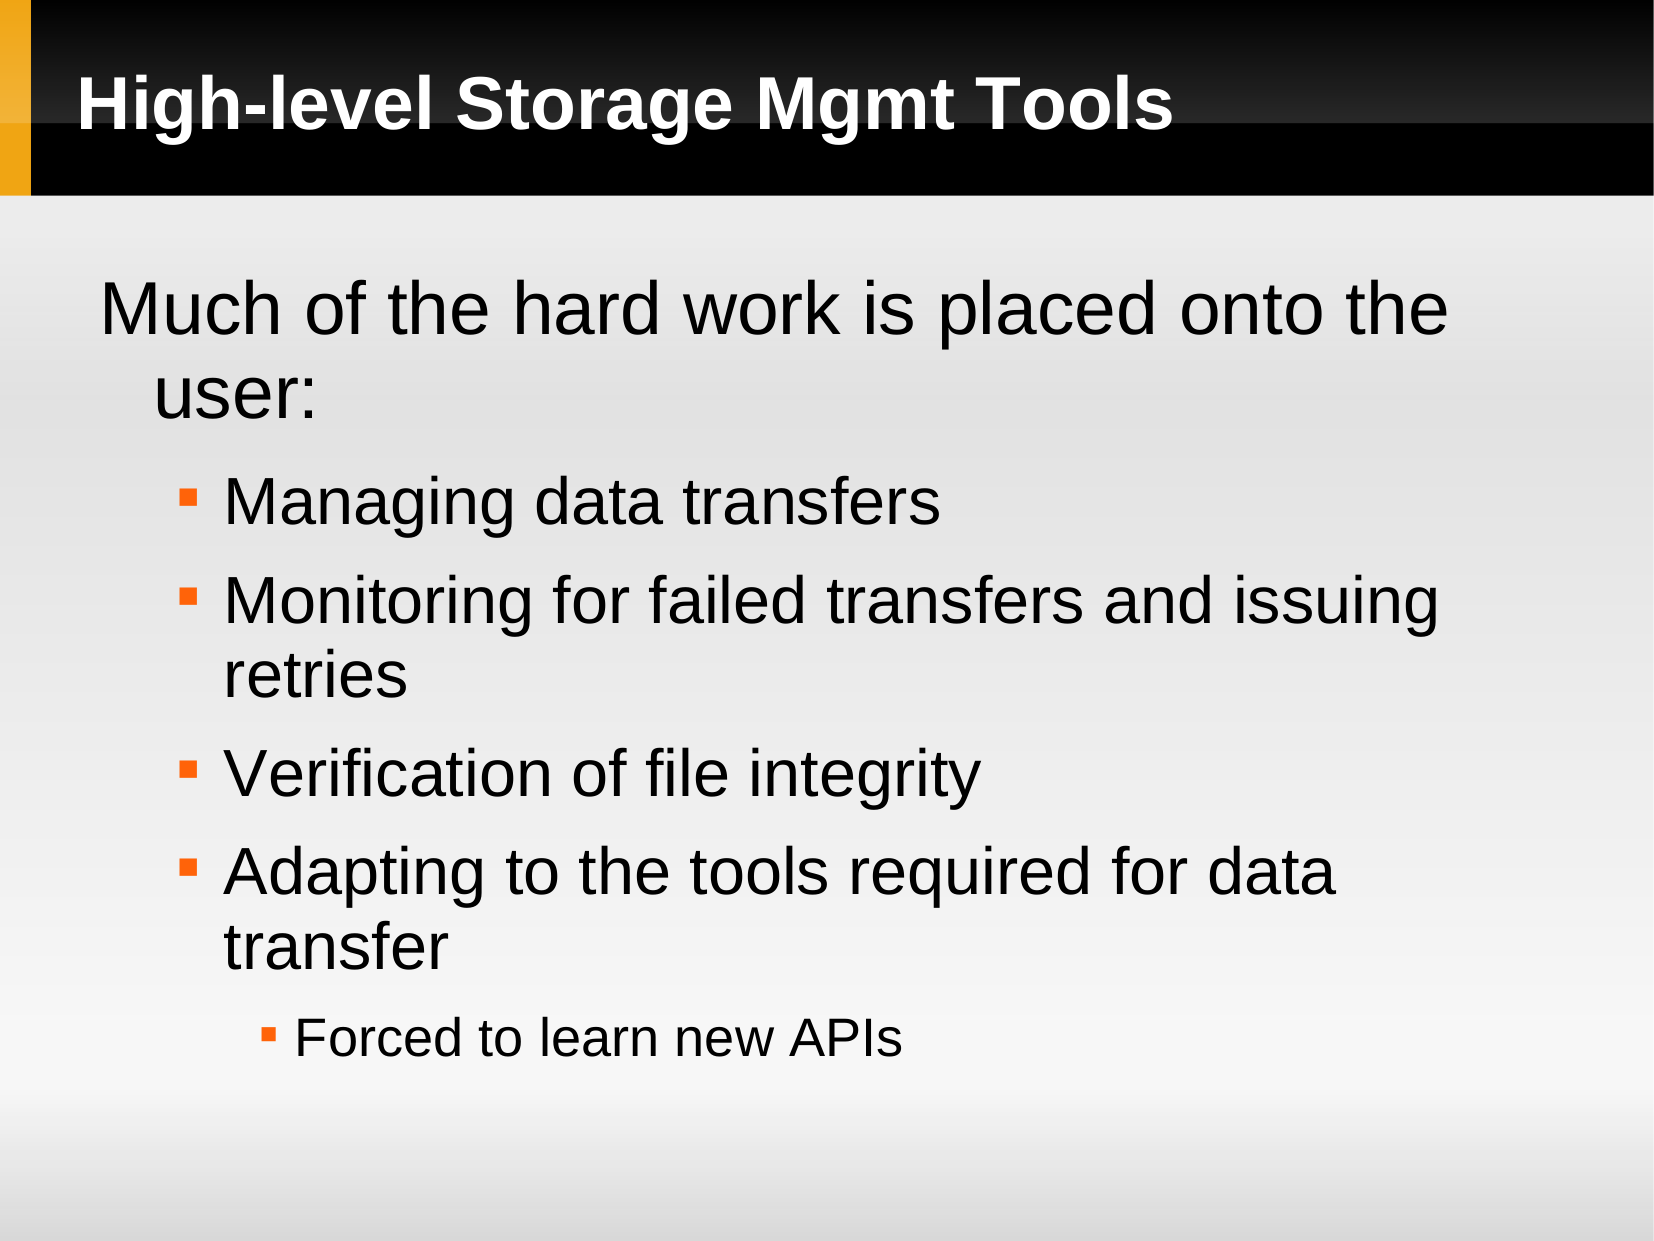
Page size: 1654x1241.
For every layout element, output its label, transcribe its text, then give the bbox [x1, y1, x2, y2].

title High-level Storage Mgmt Tools [76, 7, 1565, 200]
list Much of the hard work is placed onto the user: Managing data transfers Monitoring for failed transfers and issuing retries Verification of file integrity Adapting to the tools required for data transfer Forced to learn new APIs [82, 266, 1576, 1143]
picture [0, 0, 1654, 1241]
